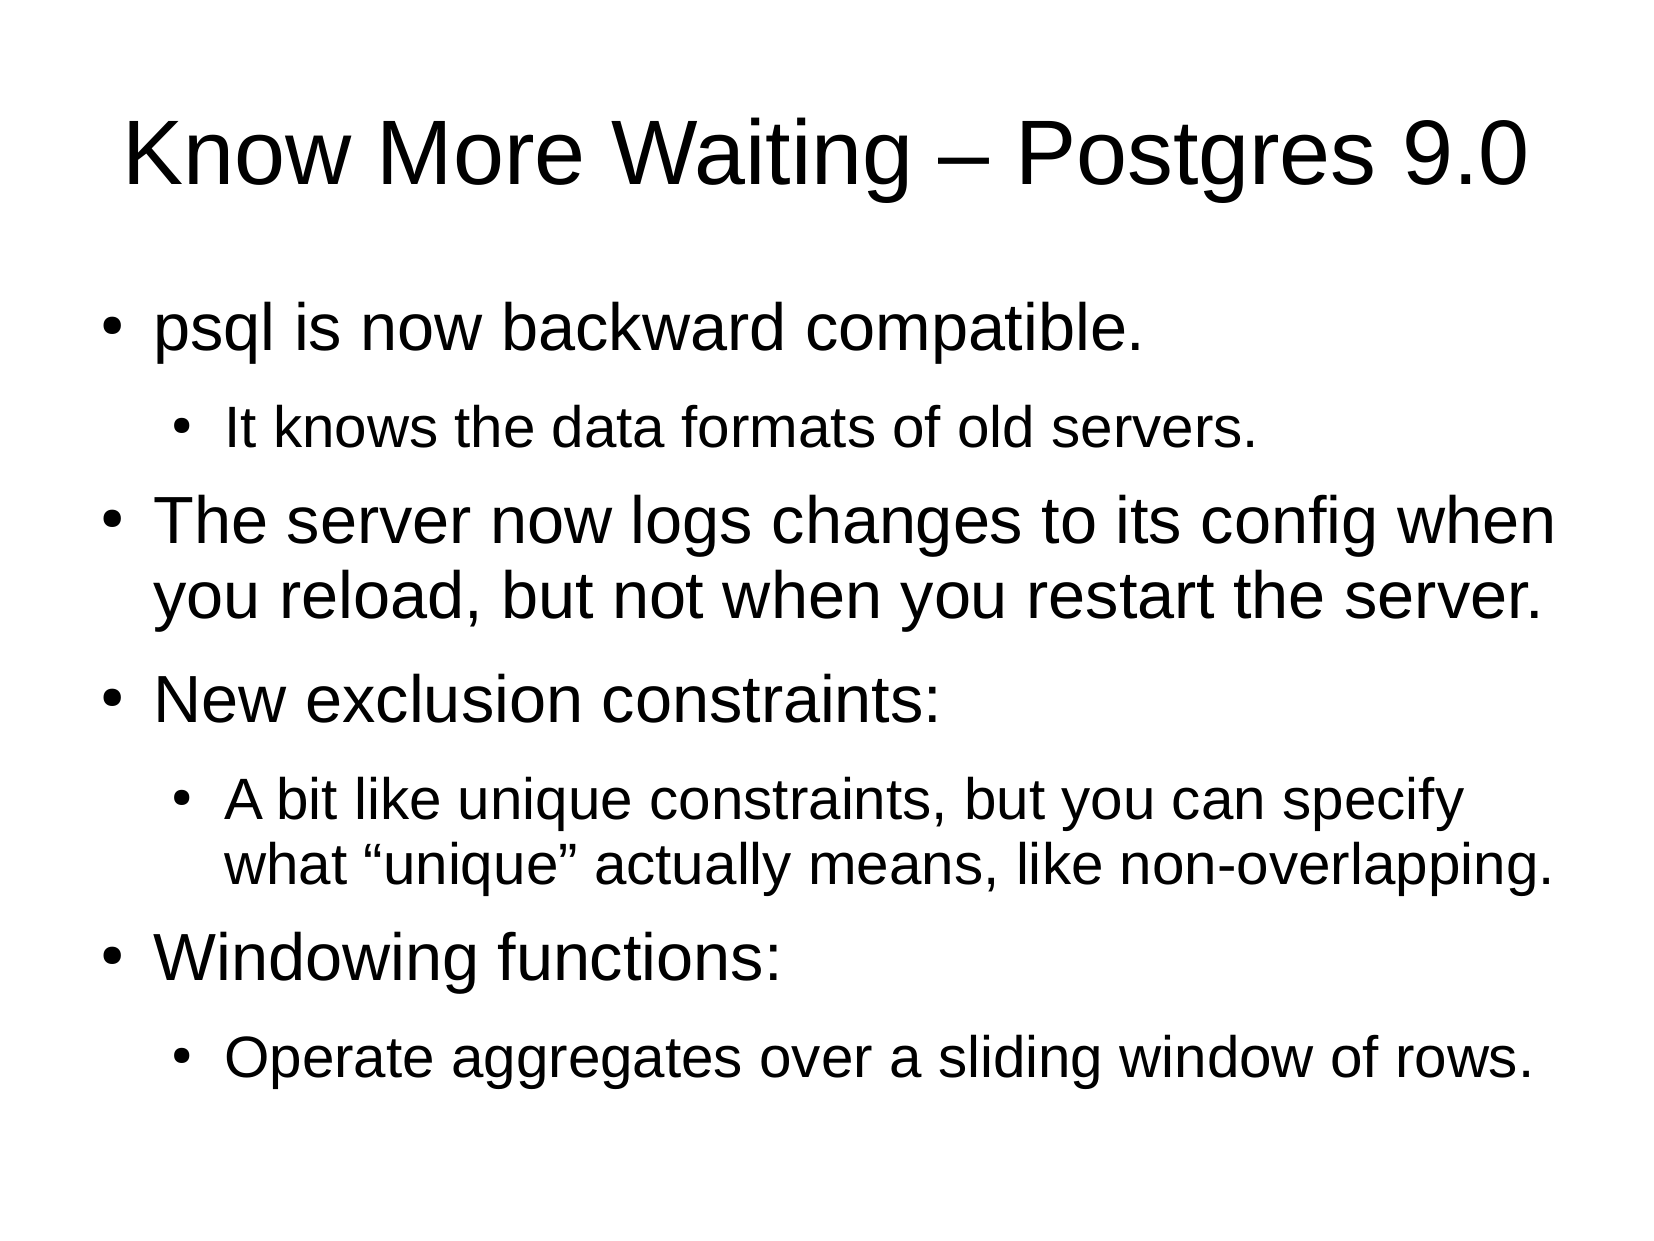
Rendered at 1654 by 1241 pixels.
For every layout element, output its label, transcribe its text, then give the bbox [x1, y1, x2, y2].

title Know More Waiting – Postgres 9.0 [82, 56, 1571, 250]
list psql is now backward compatible. It knows the data formats of old servers. The server now logs changes to its config when you reload, but not when you restart the server. New exclusion constraints: A bit like unique constraints, but you can specify what “unique” actually means, like non-overlapping. Windowing functions: Operate aggregates over a sliding window of rows. [82, 290, 1571, 1109]
